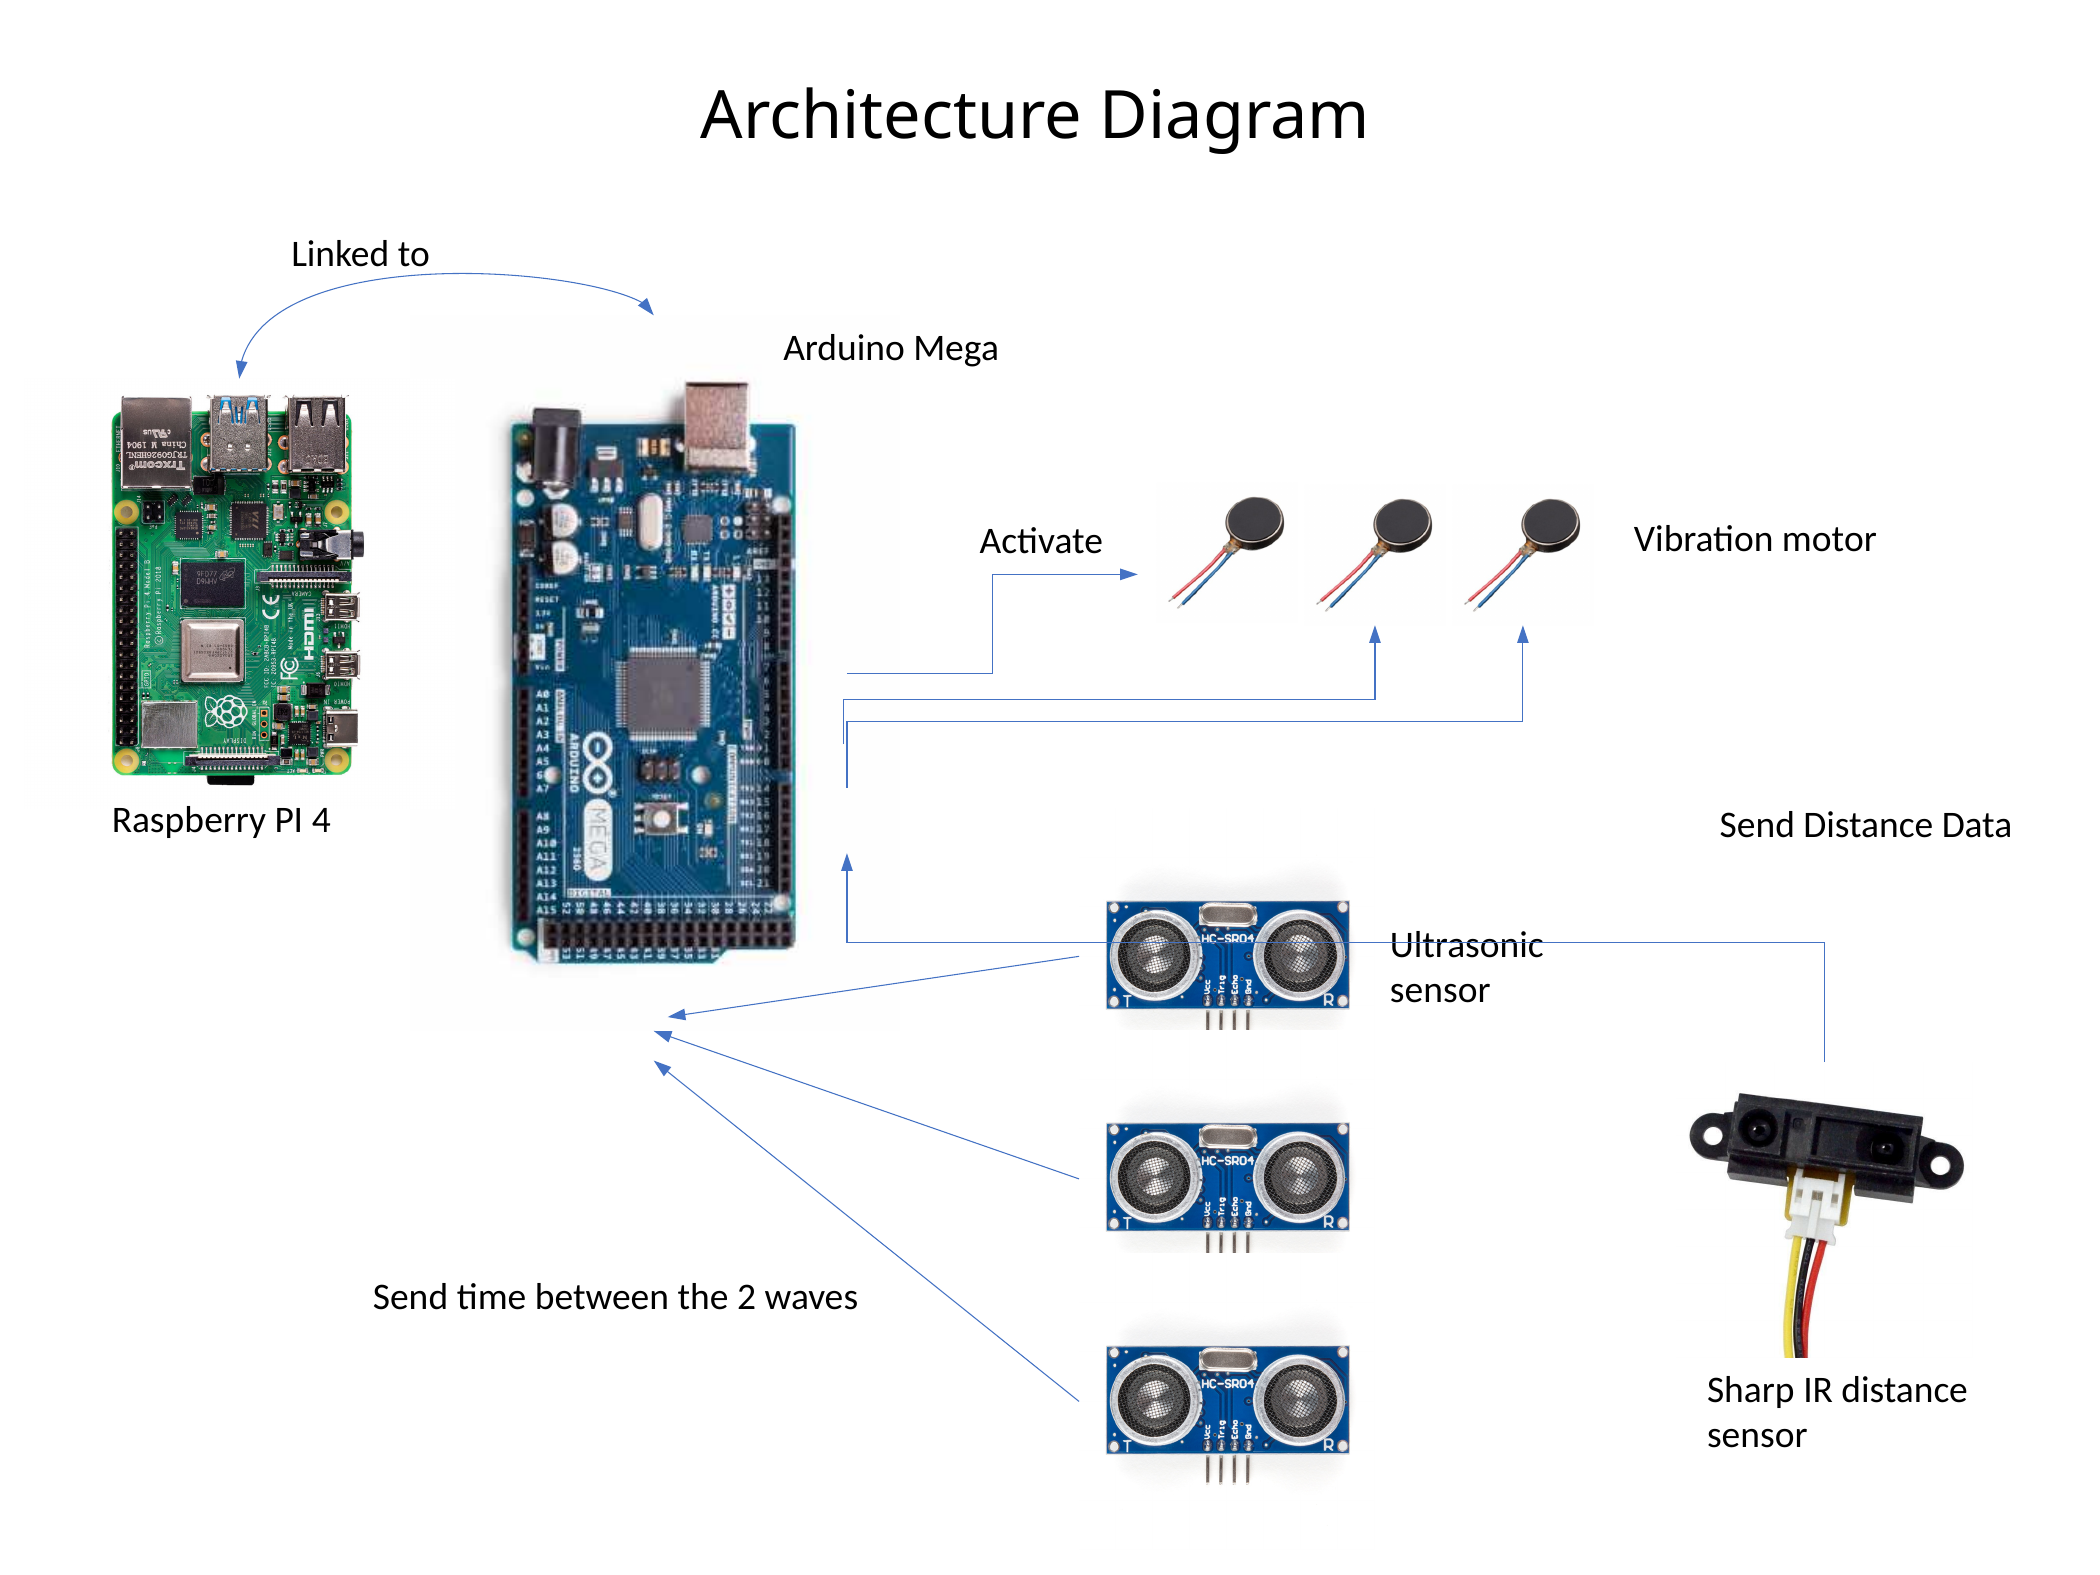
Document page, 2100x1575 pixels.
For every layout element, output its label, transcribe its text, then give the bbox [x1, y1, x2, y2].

text_box Ultrasonic sensor [1374, 912, 1643, 942]
text_box Linked to [276, 221, 580, 282]
picture [1079, 808, 1375, 942]
text_box Activate [964, 508, 1222, 570]
picture [24, 315, 1012, 1031]
picture [1676, 1062, 1973, 1358]
picture [1304, 484, 1446, 626]
text_box Send Distance Data [1704, 792, 2058, 854]
picture [1156, 482, 1298, 623]
text_box Ultrasonic sensor [1374, 943, 1643, 1019]
text_box Arduino Mega [768, 315, 1237, 376]
picture [1452, 484, 1594, 626]
text_box Raspberry PI 4 [96, 787, 355, 849]
text_box Architecture Diagram [503, 64, 1569, 160]
text_box Vibration motor [1618, 506, 1991, 568]
picture [1079, 943, 1375, 1550]
text_box Sharp IR distance sensor [1692, 1357, 2026, 1464]
text_box Send time between the 2 waves [357, 1264, 960, 1325]
